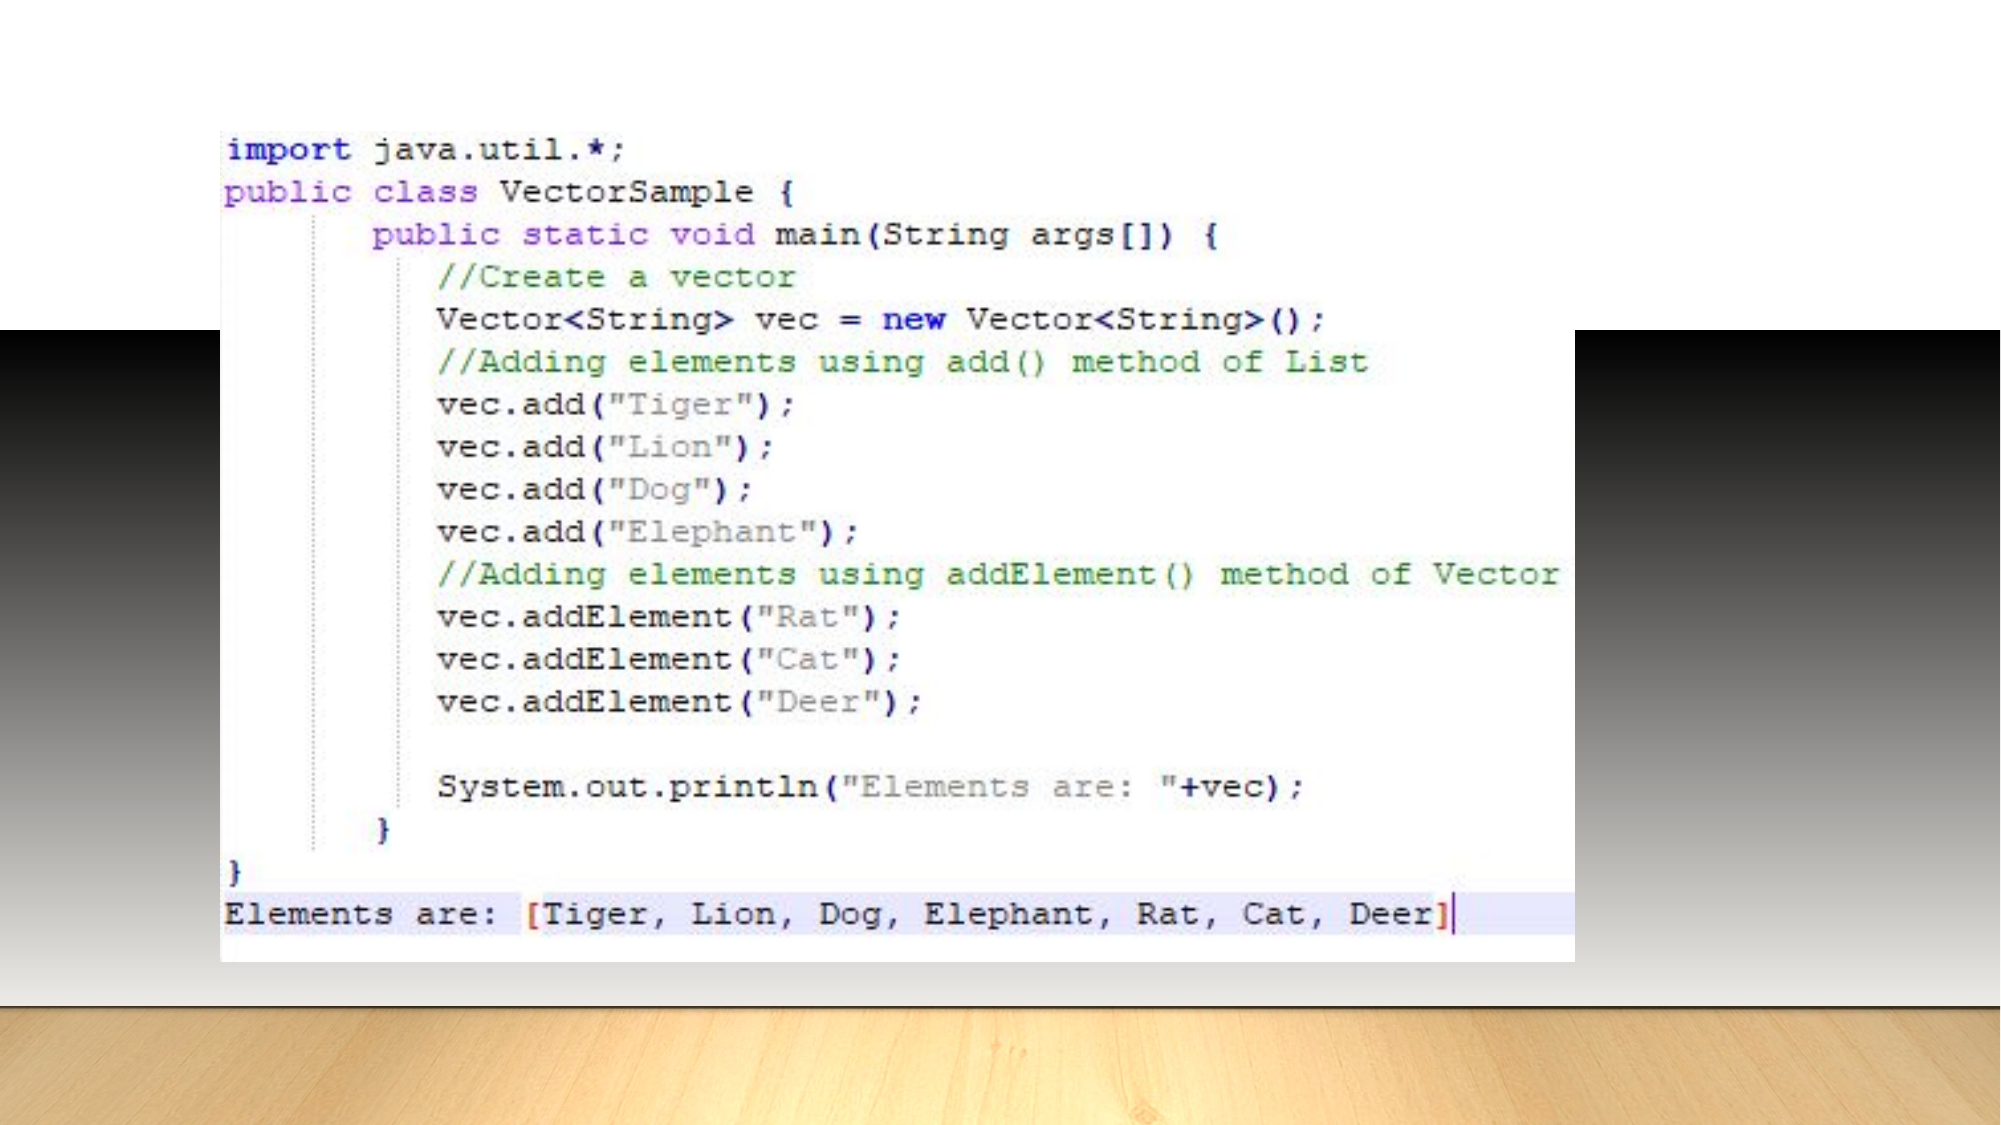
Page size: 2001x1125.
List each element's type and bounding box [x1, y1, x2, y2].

picture [220, 131, 1575, 962]
